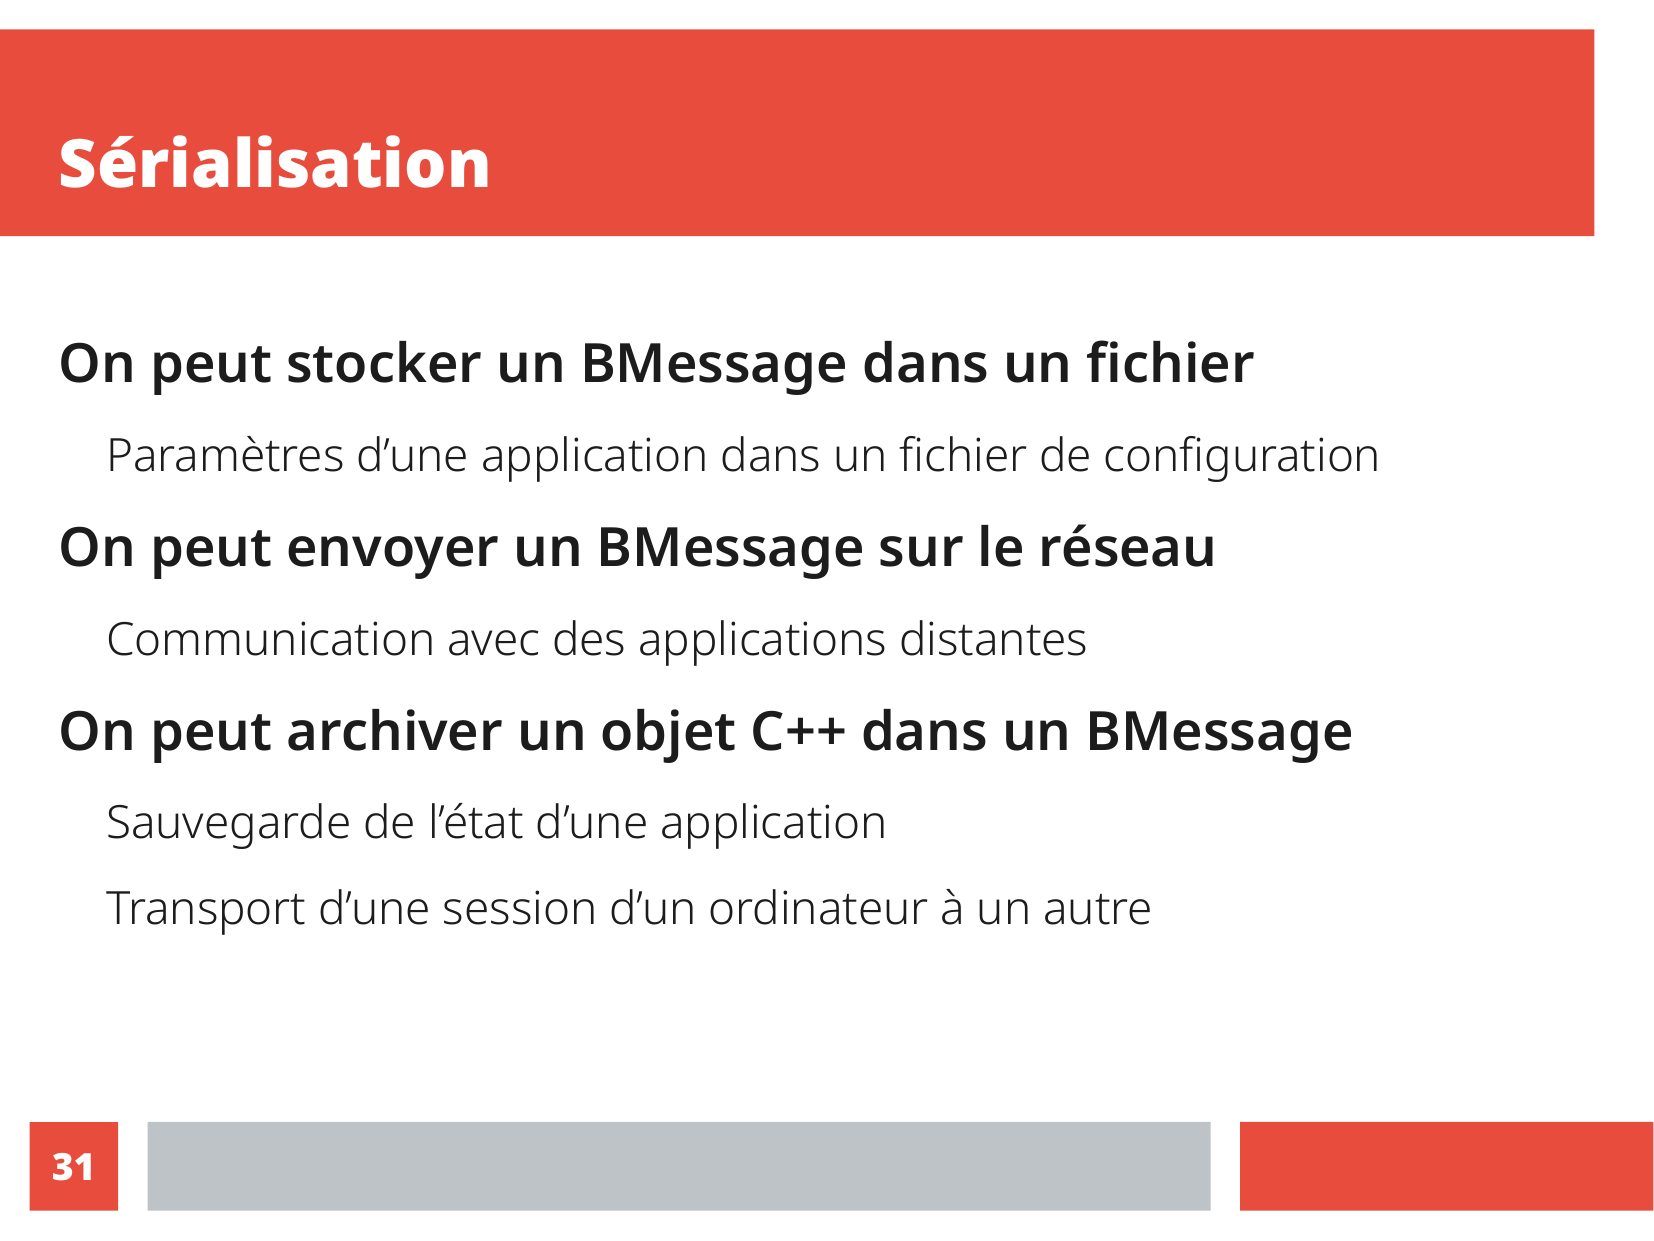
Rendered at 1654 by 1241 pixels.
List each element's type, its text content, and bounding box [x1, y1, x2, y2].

list On peut stocker un BMessage dans un fichier Paramètres d’une application dans un fichier de configuration On peut envoyer un BMessage sur le réseau Communication avec des applications distantes On peut archiver un objet C++ dans un BMessage Sauvegarde de l’état d’une application Transport d’une session d’un ordinateur à un autre [59, 324, 1565, 1093]
title Sérialisation [59, 59, 1595, 207]
